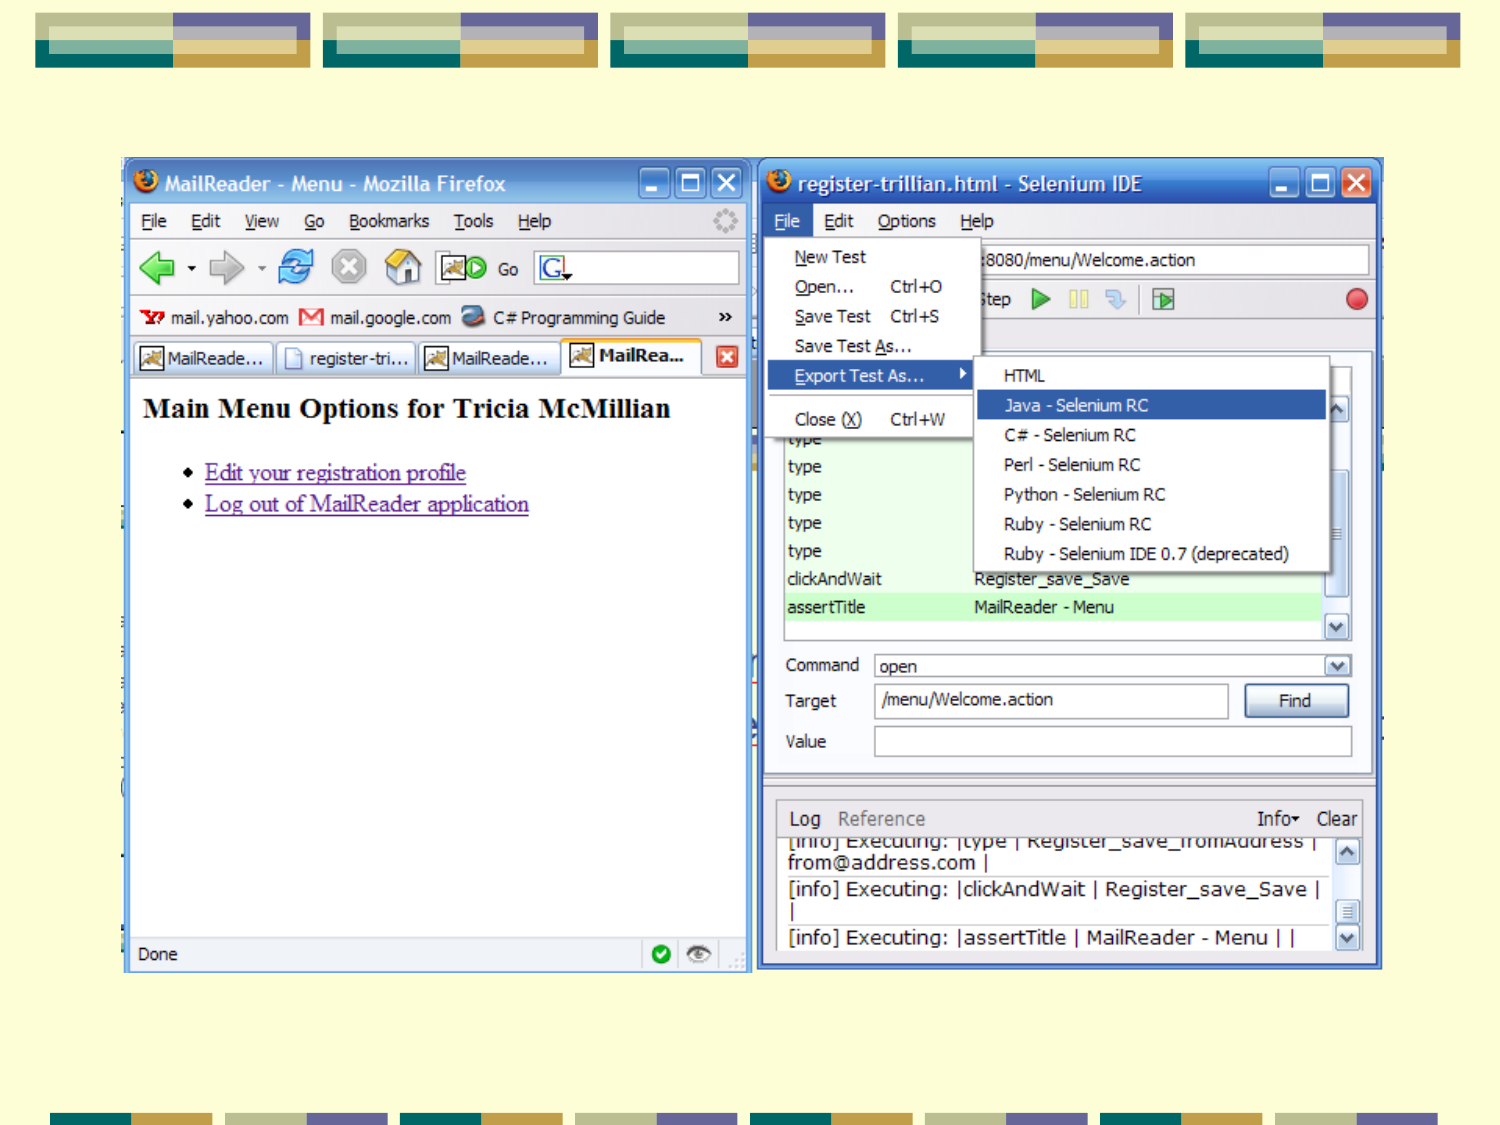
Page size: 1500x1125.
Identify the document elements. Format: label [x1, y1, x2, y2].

picture [121, 157, 1384, 973]
